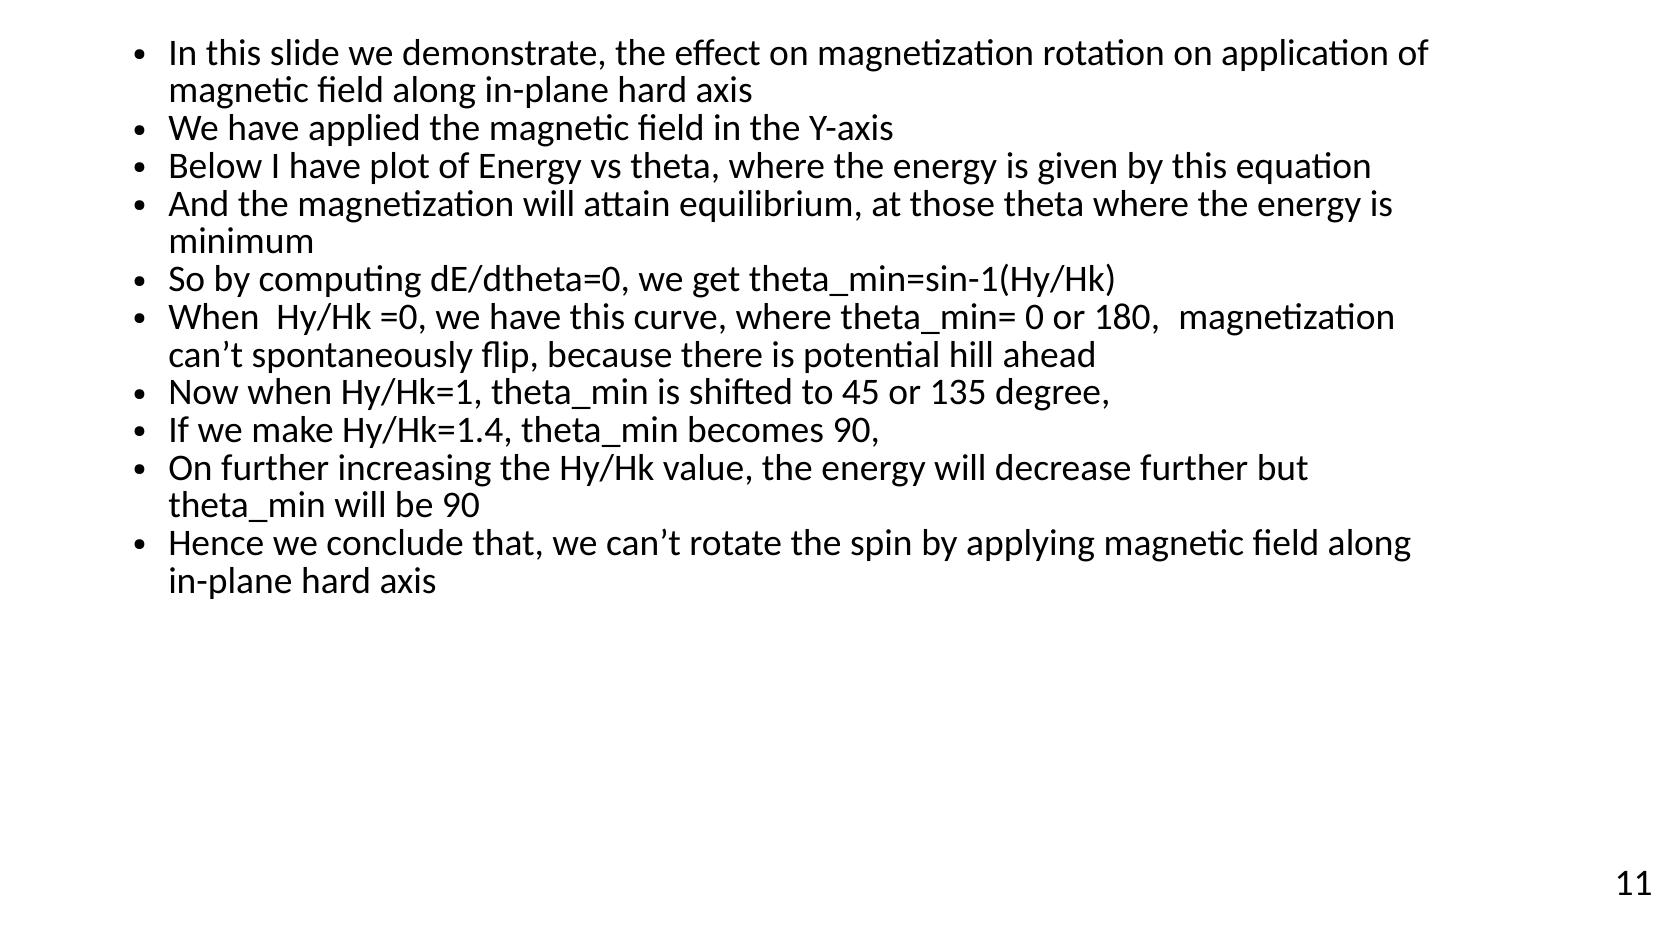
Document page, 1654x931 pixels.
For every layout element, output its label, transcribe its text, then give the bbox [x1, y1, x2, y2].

text_box <number> [1479, 860, 1654, 931]
text_box In this slide we demonstrate, the effect on magnetization rotation on application of magnetic field along in-plane hard axis We have applied the magnetic field in the Y-axis Below I have plot of Energy vs theta, where the energy is given by this equation And the magnetization will attain equilibrium, at those theta where the energy is minimum So by computing dE/dtheta=0, we get theta_min=sin-1(Hy/Hk) When Hy/Hk =0, we have this curve, where theta_min= 0 or 180, magnetization can’t spontaneously flip, because there is potential hill ahead Now when Hy/Hk=1, theta_min is shifted to 45 or 135 degree, If we make Hy/Hk=1.4, theta_min becomes 90, On further increasing the Hy/Hk value, the energy will decrease further but theta_min will be 90 Hence we conclude that, we can’t rotate the spin by applying magnetic field along in-plane hard axis [118, 29, 1447, 686]
